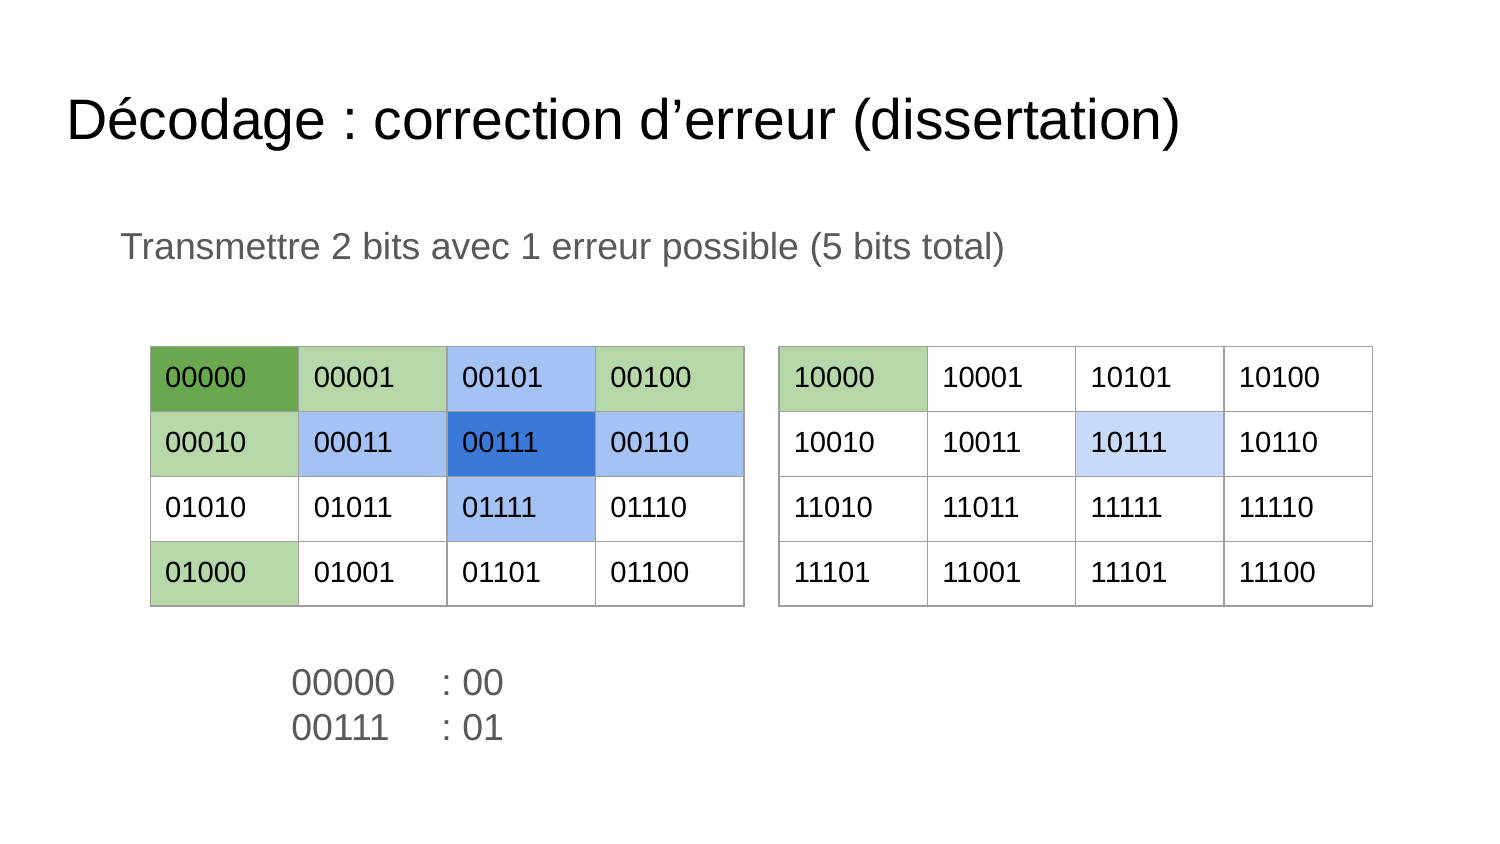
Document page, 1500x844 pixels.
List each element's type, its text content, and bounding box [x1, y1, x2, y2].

table_cell 11101 [780, 542, 927, 605]
table_header 00000 [151, 347, 298, 411]
table_cell 01110 [596, 477, 743, 541]
text_box Transmettre 2 bits avec 1 erreur possible (5 bits total) [105, 206, 1429, 282]
table_cell 10110 [1225, 412, 1372, 476]
table_cell 11111 [1076, 477, 1223, 541]
table_cell 10011 [928, 412, 1075, 476]
table_cell 11011 [928, 477, 1075, 541]
table_cell 10111 [1076, 412, 1223, 476]
table_cell 01101 [448, 542, 595, 605]
table_cell 00010 [151, 412, 298, 476]
text_box 00000 : 00 00111 : 01 [276, 642, 1241, 785]
table_header 10000 [780, 347, 927, 411]
table_cell 01001 [299, 542, 446, 605]
title Décodage : correction d’erreur (dissertation) [51, 72, 1449, 167]
table_cell 11110 [1225, 477, 1372, 541]
table_cell 01011 [299, 477, 446, 541]
table_cell 01100 [596, 542, 743, 605]
table_header 00100 [596, 347, 743, 411]
table_cell 11001 [928, 542, 1075, 605]
table_cell 00111 [448, 412, 595, 476]
table_header 00101 [448, 347, 595, 411]
table_cell 11010 [780, 477, 927, 541]
table_cell 01000 [151, 542, 298, 605]
table_cell 00011 [299, 412, 446, 476]
table_cell 01111 [448, 477, 595, 541]
table_cell 00110 [596, 412, 743, 476]
table_header 00001 [299, 347, 446, 411]
table_header 10001 [928, 347, 1075, 411]
table_cell 10010 [780, 412, 927, 476]
table_header 10100 [1225, 347, 1372, 411]
table_cell 01010 [151, 477, 298, 541]
table_cell 11100 [1225, 542, 1372, 605]
table_header 10101 [1076, 347, 1223, 411]
table_cell 11101 [1076, 542, 1223, 605]
